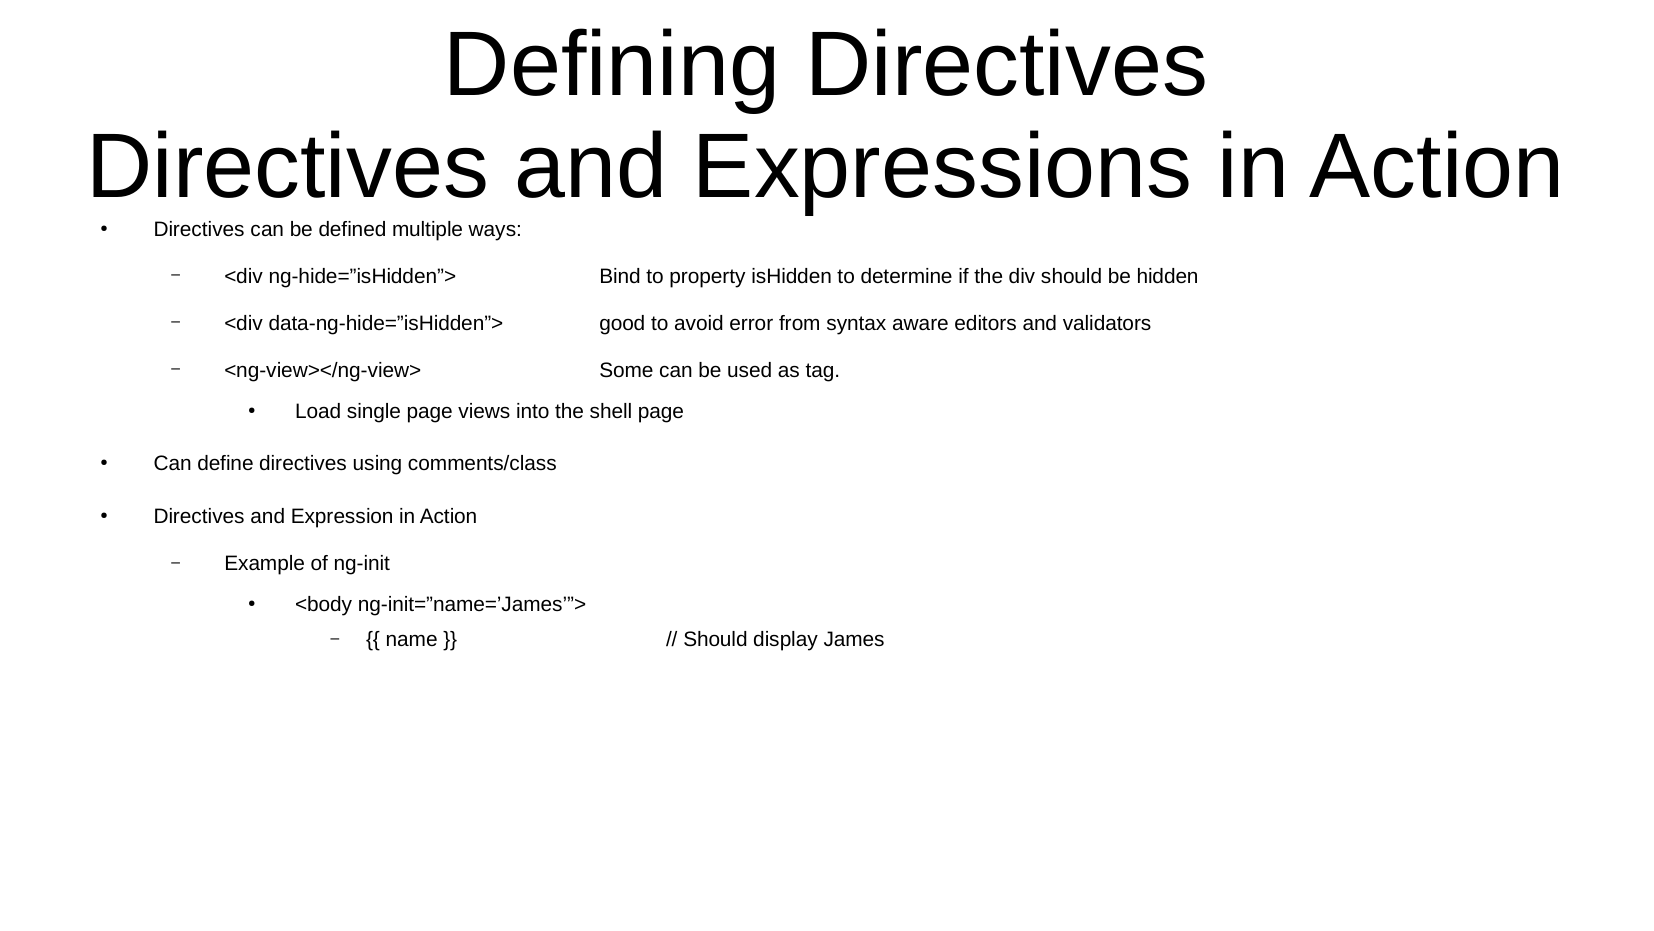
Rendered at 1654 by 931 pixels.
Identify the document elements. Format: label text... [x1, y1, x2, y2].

list Directives can be defined multiple ways: <div ng-hide=”isHidden”> Bind to property isHidden to determine if the div should be hidden <div data-ng-hide=”isHidden”> good to avoid error from syntax aware editors and validators <ng-view></ng-view> Some can be used as tag. Load single page views into the shell page Can define directives using comments/class Directives and Expression in Action Example of ng-init <body ng-init=”name=’James’”> {{ name }} // Should display James [82, 217, 1576, 916]
title Defining Directives Directives and Expressions in Action [82, 12, 1571, 217]
